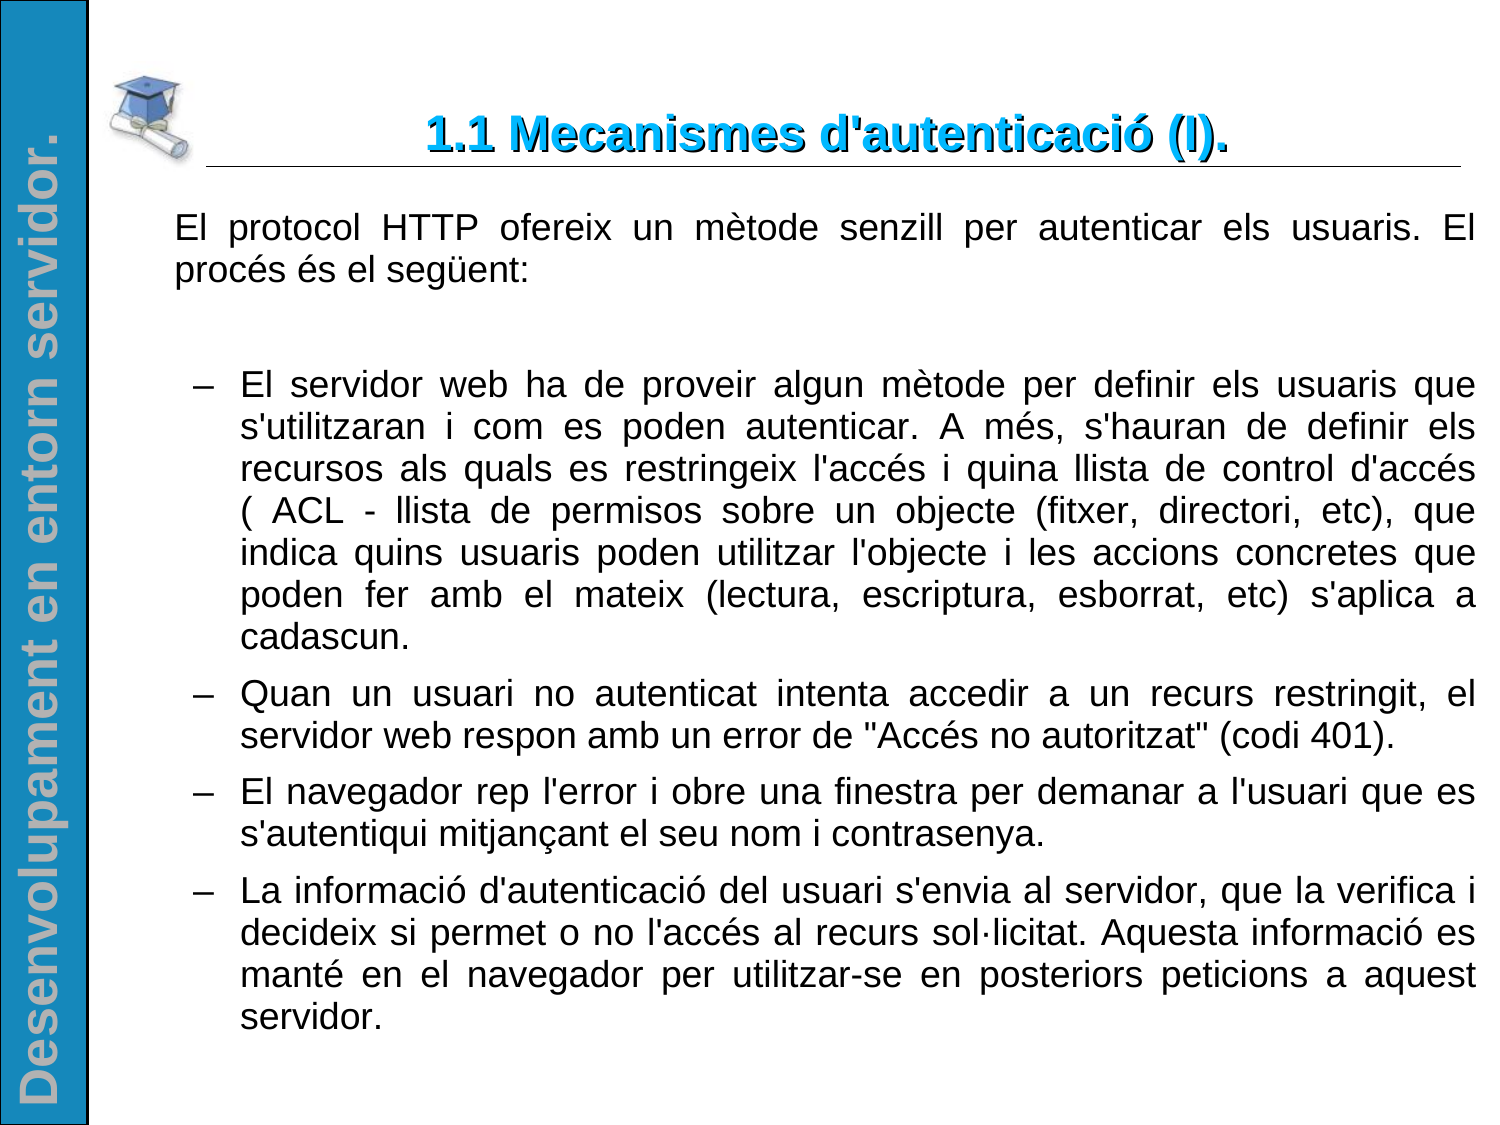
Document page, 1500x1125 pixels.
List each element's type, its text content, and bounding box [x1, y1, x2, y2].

list El protocol HTTP ofereix un mètode senzill per autenticar els usuaris. El procés és el següent: El servidor web ha de proveir algun mètode per definir els usuaris que s'utilitzaran i com es poden autenticar. A més, s'hauran de definir els recursos als quals es restringeix l'accés i quina llista de control d'accés ( ACL - llista de permisos sobre un objecte (fitxer, directori, etc), que indica quins usuaris poden utilitzar l'objecte i les accions concretes que poden fer amb el mateix (lectura, escriptura, esborrat, etc) s'aplica a cadascun. Quan un usuari no autenticat intenta accedir a un recurs restringit, el servidor web respon amb un error de "Accés no autoritzat" (codi 401). El navegador rep l'error i obre una finestra per demanar a l'usuari que es s'autentiqui mitjançant el seu nom i contrasenya. La informació d'autenticació del usuari s'envia al servidor, que la verifica i decideix si permet o no l'accés al recurs sol·licitat. Aquesta informació es manté en el navegador per utilitzar-se en posteriors peticions a aquest servidor. [118, 206, 1477, 996]
title 1.1 Mecanismes d'autenticació (I). [206, 88, 1447, 178]
picture [93, 61, 206, 174]
